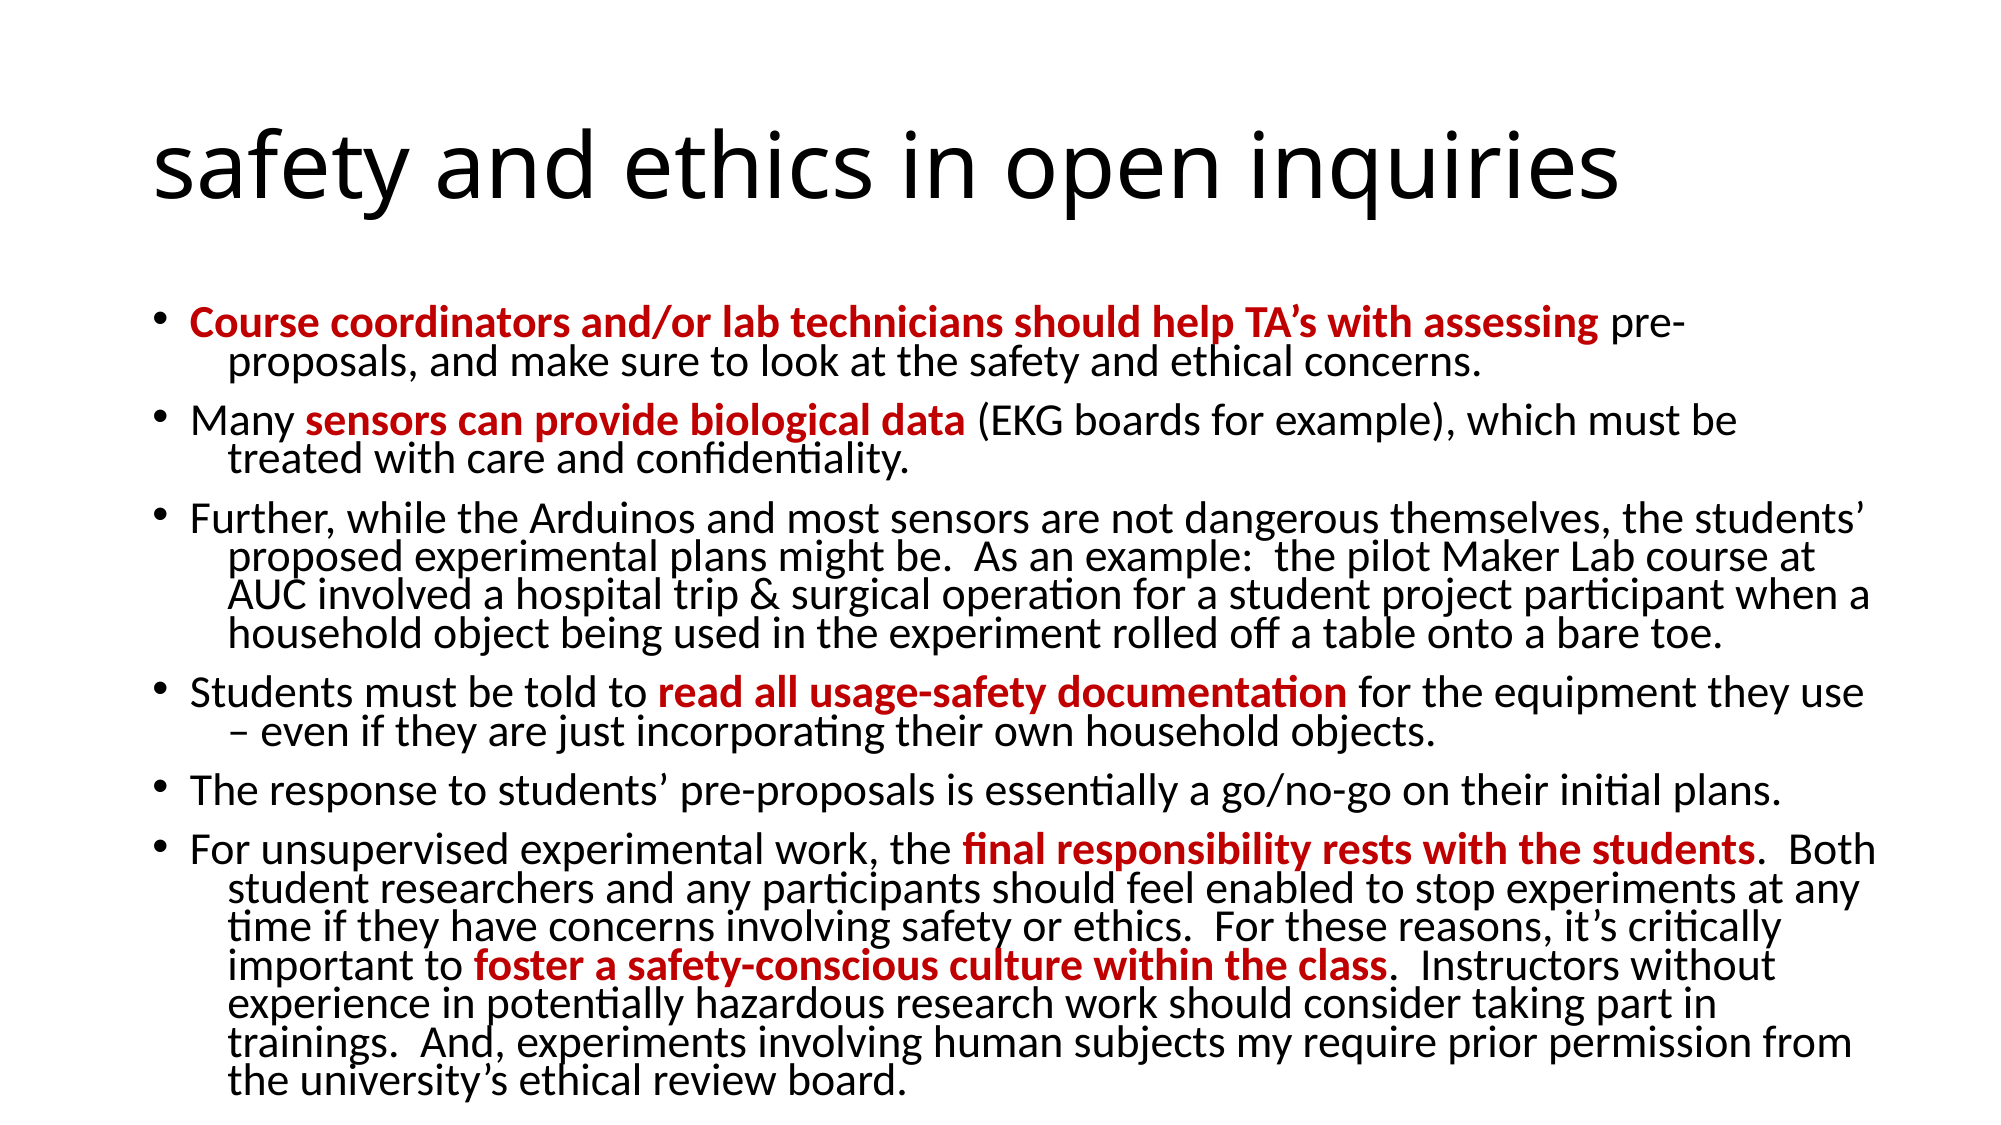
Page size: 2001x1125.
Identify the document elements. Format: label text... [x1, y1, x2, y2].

title safety and ethics in open inquiries [137, 59, 1863, 278]
list Course coordinators and/or lab technicians should help TA’s with assessing pre-proposals, and make sure to look at the safety and ethical concerns. Many sensors can provide biological data (EKG boards for example), which must be treated with care and confidentiality. Further, while the Arduinos and most sensors are not dangerous themselves, the students’ proposed experimental plans might be. As an example: the pilot Maker Lab course at AUC involved a hospital trip & surgical operation for a student project participant when a household object being used in the experiment rolled off a table onto a bare toe. Students must be told to read all usage-safety documentation for the equipment they use – even if they are just incorporating their own household objects. The response to students’ pre-proposals is essentially a go/no-go on their initial plans. For unsupervised experimental work, the final responsibility rests with the students. Both student researchers and any participants should feel enabled to stop experiments at any time if they have concerns involving safety or ethics. For these reasons, it’s critically important to foster a safety-conscious culture within the class. Instructors without experience in potentially hazardous research work should consider taking part in trainings. And, experiments involving human subjects my require prior permission from the university’s ethical review board. [137, 299, 1893, 1125]
